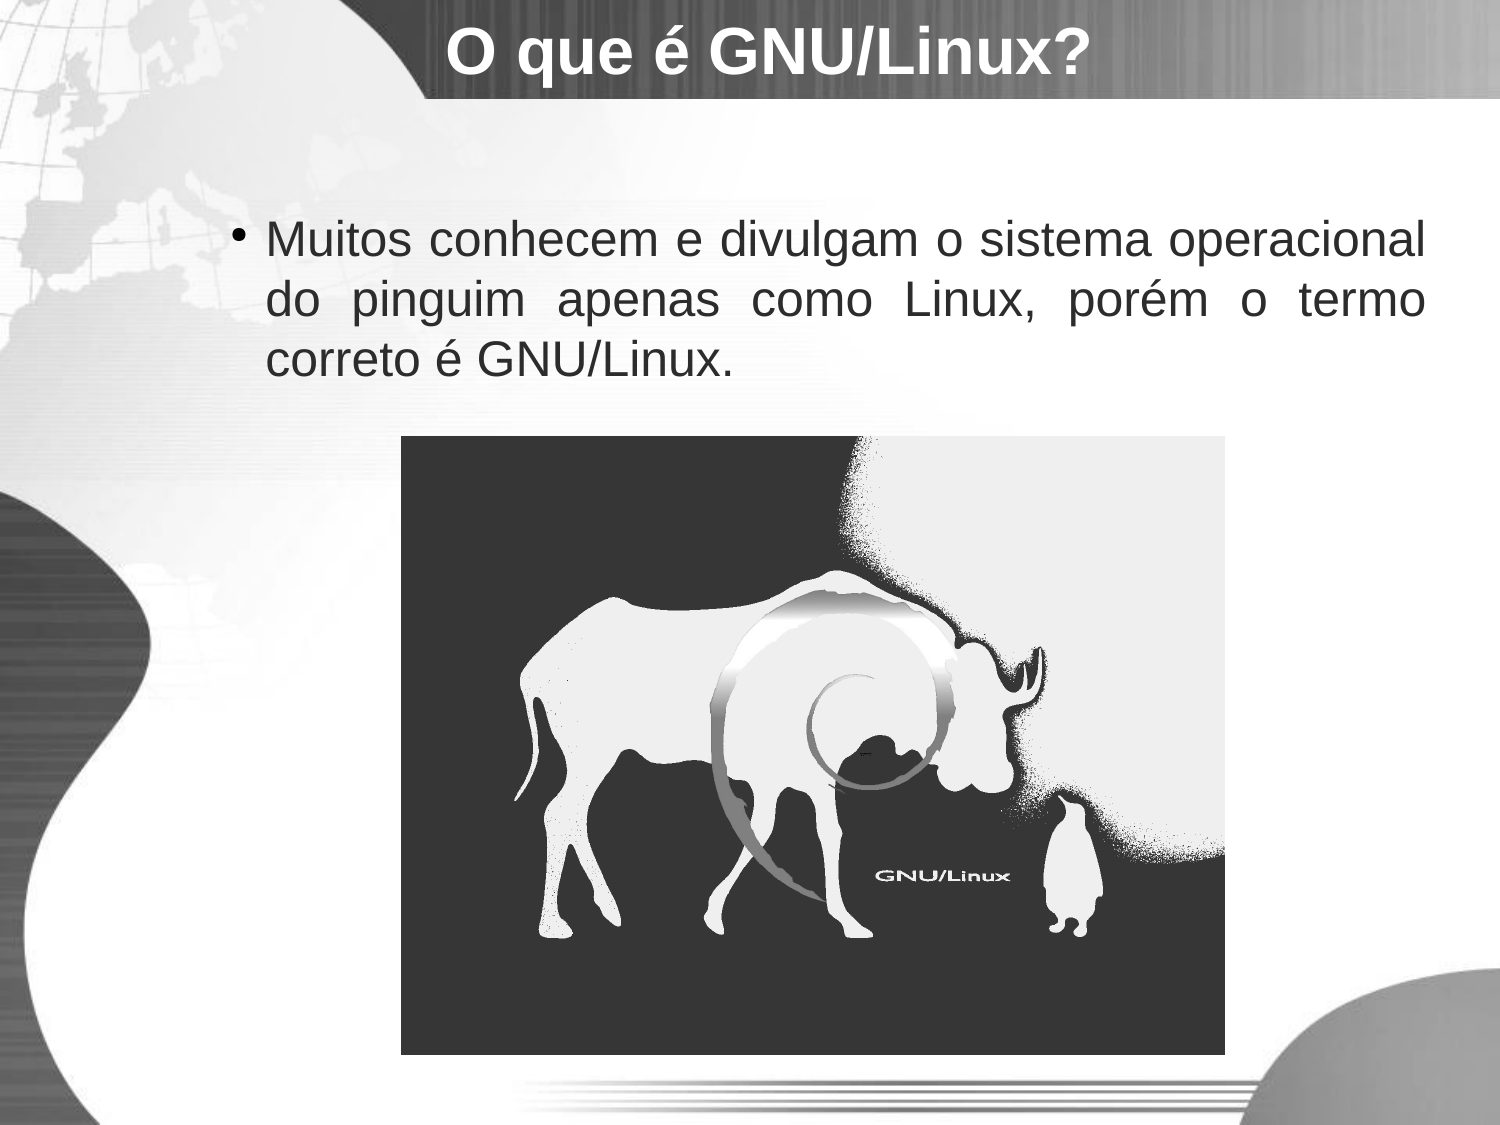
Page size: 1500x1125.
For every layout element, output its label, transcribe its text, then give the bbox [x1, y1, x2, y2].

title O que é GNU/Linux? [430, 0, 1489, 97]
list Muitos conhecem e divulgam o sistema operacional do pinguim apenas como Linux, porém o termo correto é GNU/Linux. [159, 199, 1468, 591]
picture [0, 0, 1500, 1125]
